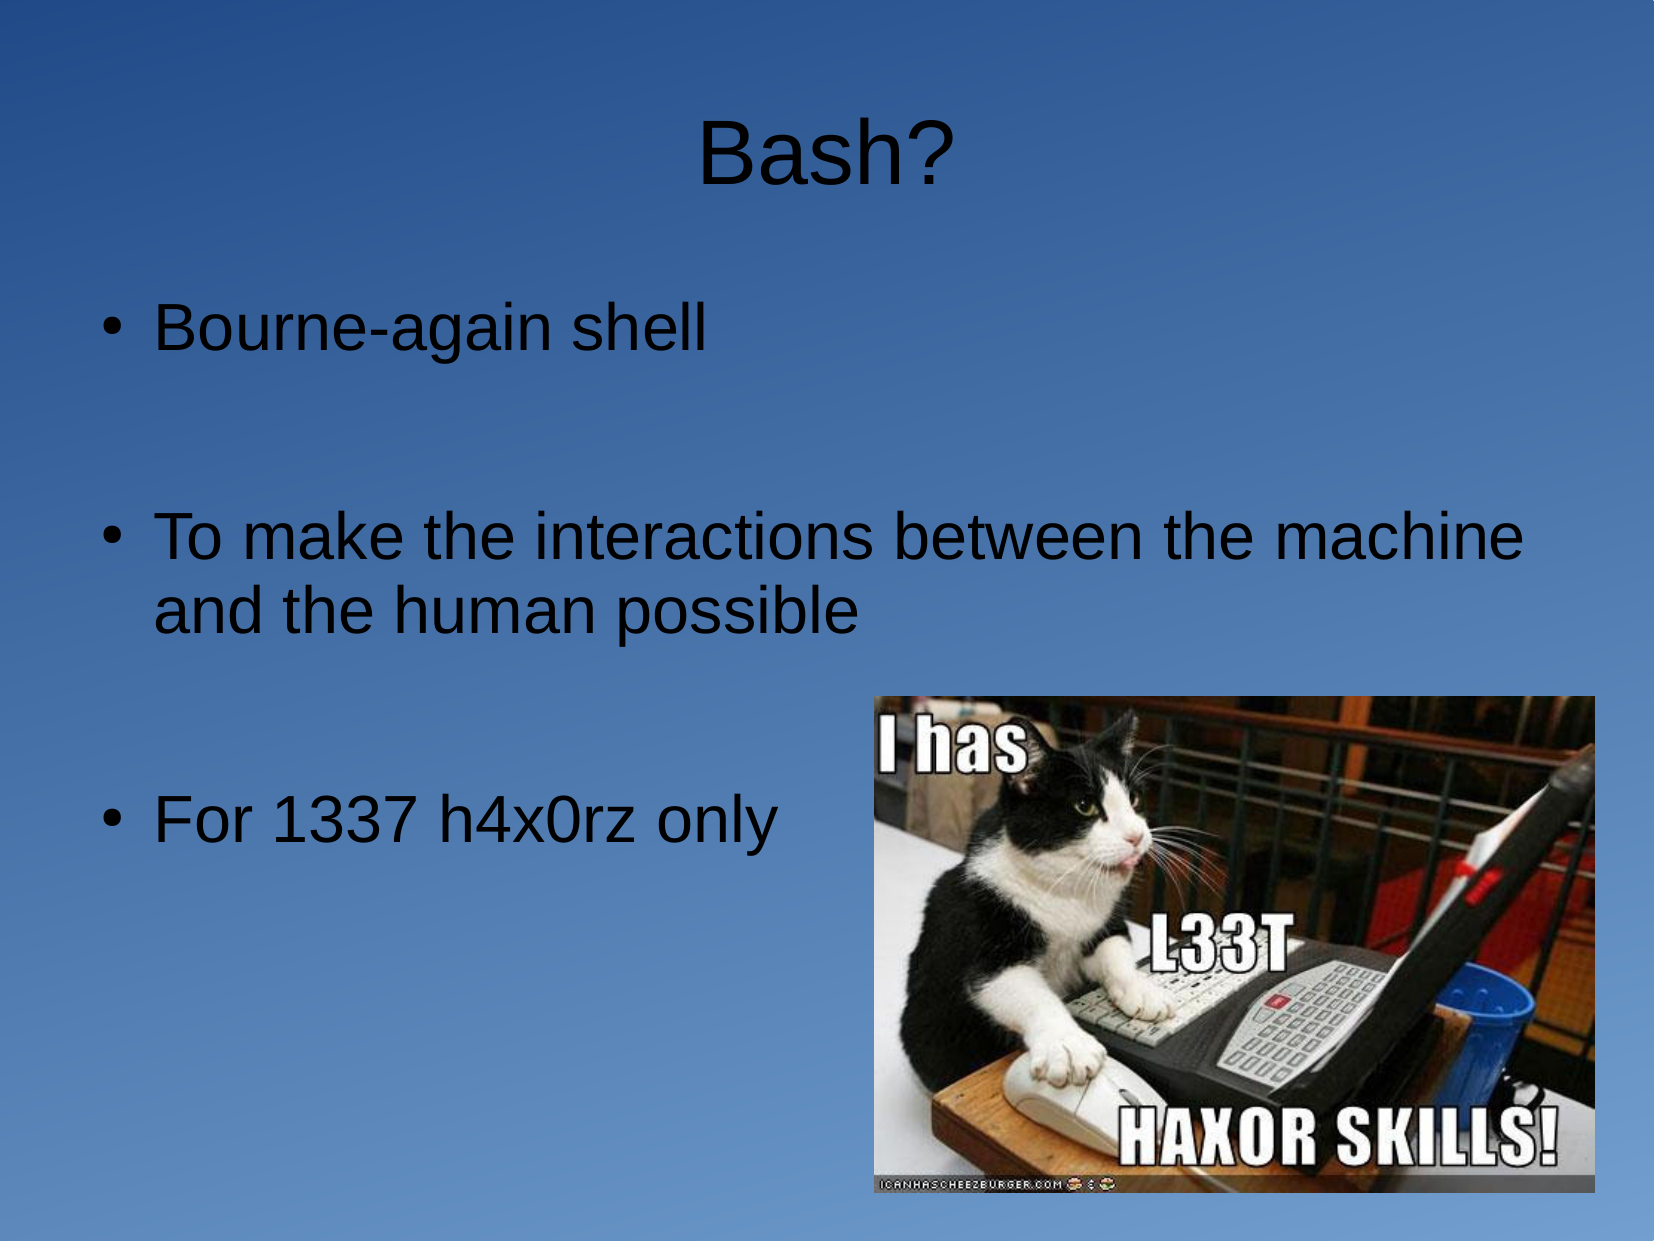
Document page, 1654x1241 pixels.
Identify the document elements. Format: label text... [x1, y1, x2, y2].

title Bash? [82, 49, 1571, 257]
list Bourne-again shell To make the interactions between the machine and the human possible For 1337 h4x0rz only [82, 290, 1571, 1010]
picture [874, 696, 1595, 1193]
